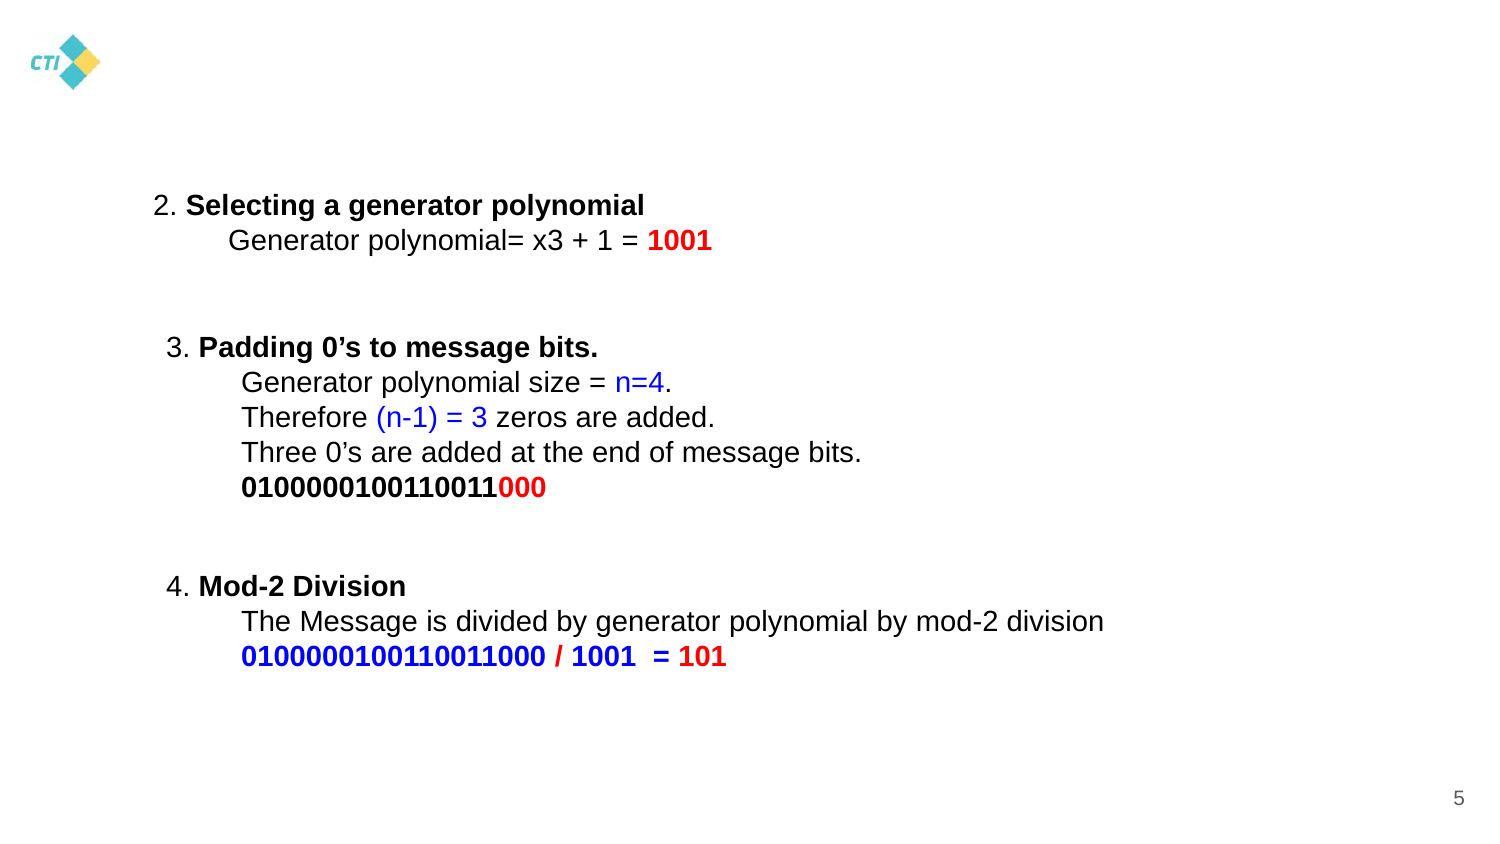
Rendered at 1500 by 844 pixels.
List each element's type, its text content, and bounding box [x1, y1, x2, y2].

text_box 3. Padding 0’s to message bits. Generator polynomial size = n=4. Therefore (n-1) = 3 zeros are added. Three 0’s are added at the end of message bits. 0100000100110011000 [151, 313, 1109, 524]
text_box 4. Mod-2 Division The Message is divided by generator polynomial by mod-2 division 0100000100110011000 / 1001 = 101 [151, 551, 1148, 720]
text_box 2. Selecting a generator polynomial Generator polynomial= x3 + 1 = 1001 [138, 171, 763, 285]
slide_number <number> [1389, 764, 1480, 830]
picture [31, 33, 101, 91]
